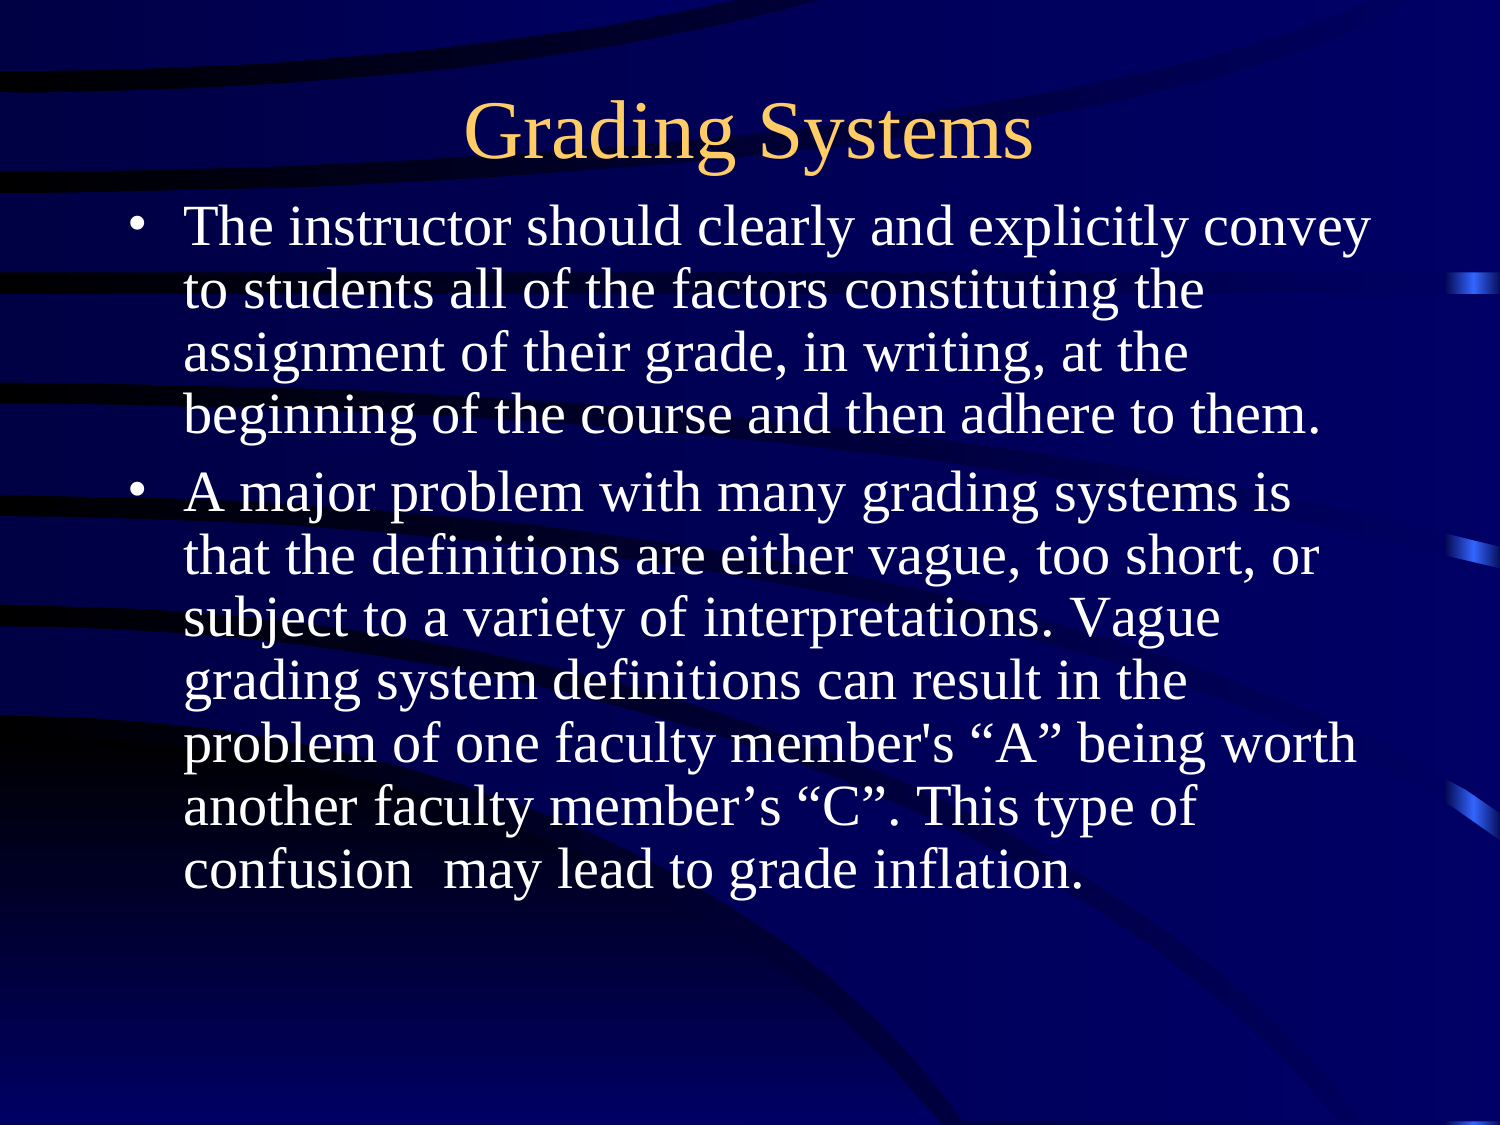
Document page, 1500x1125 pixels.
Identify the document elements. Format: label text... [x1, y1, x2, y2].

list The instructor should clearly and explicitly convey to students all of the factors constituting the assignment of their grade, in writing, at the beginning of the course and then adhere to them. A major problem with many grading systems is that the definitions are either vague, too short, or subject to a variety of interpretations. Vague grading system definitions can result in the problem of one faculty member's “A” being worth another faculty member’s “C”. This type of confusion may lead to grade inflation. [112, 187, 1388, 1063]
title Grading Systems [112, 37, 1388, 187]
